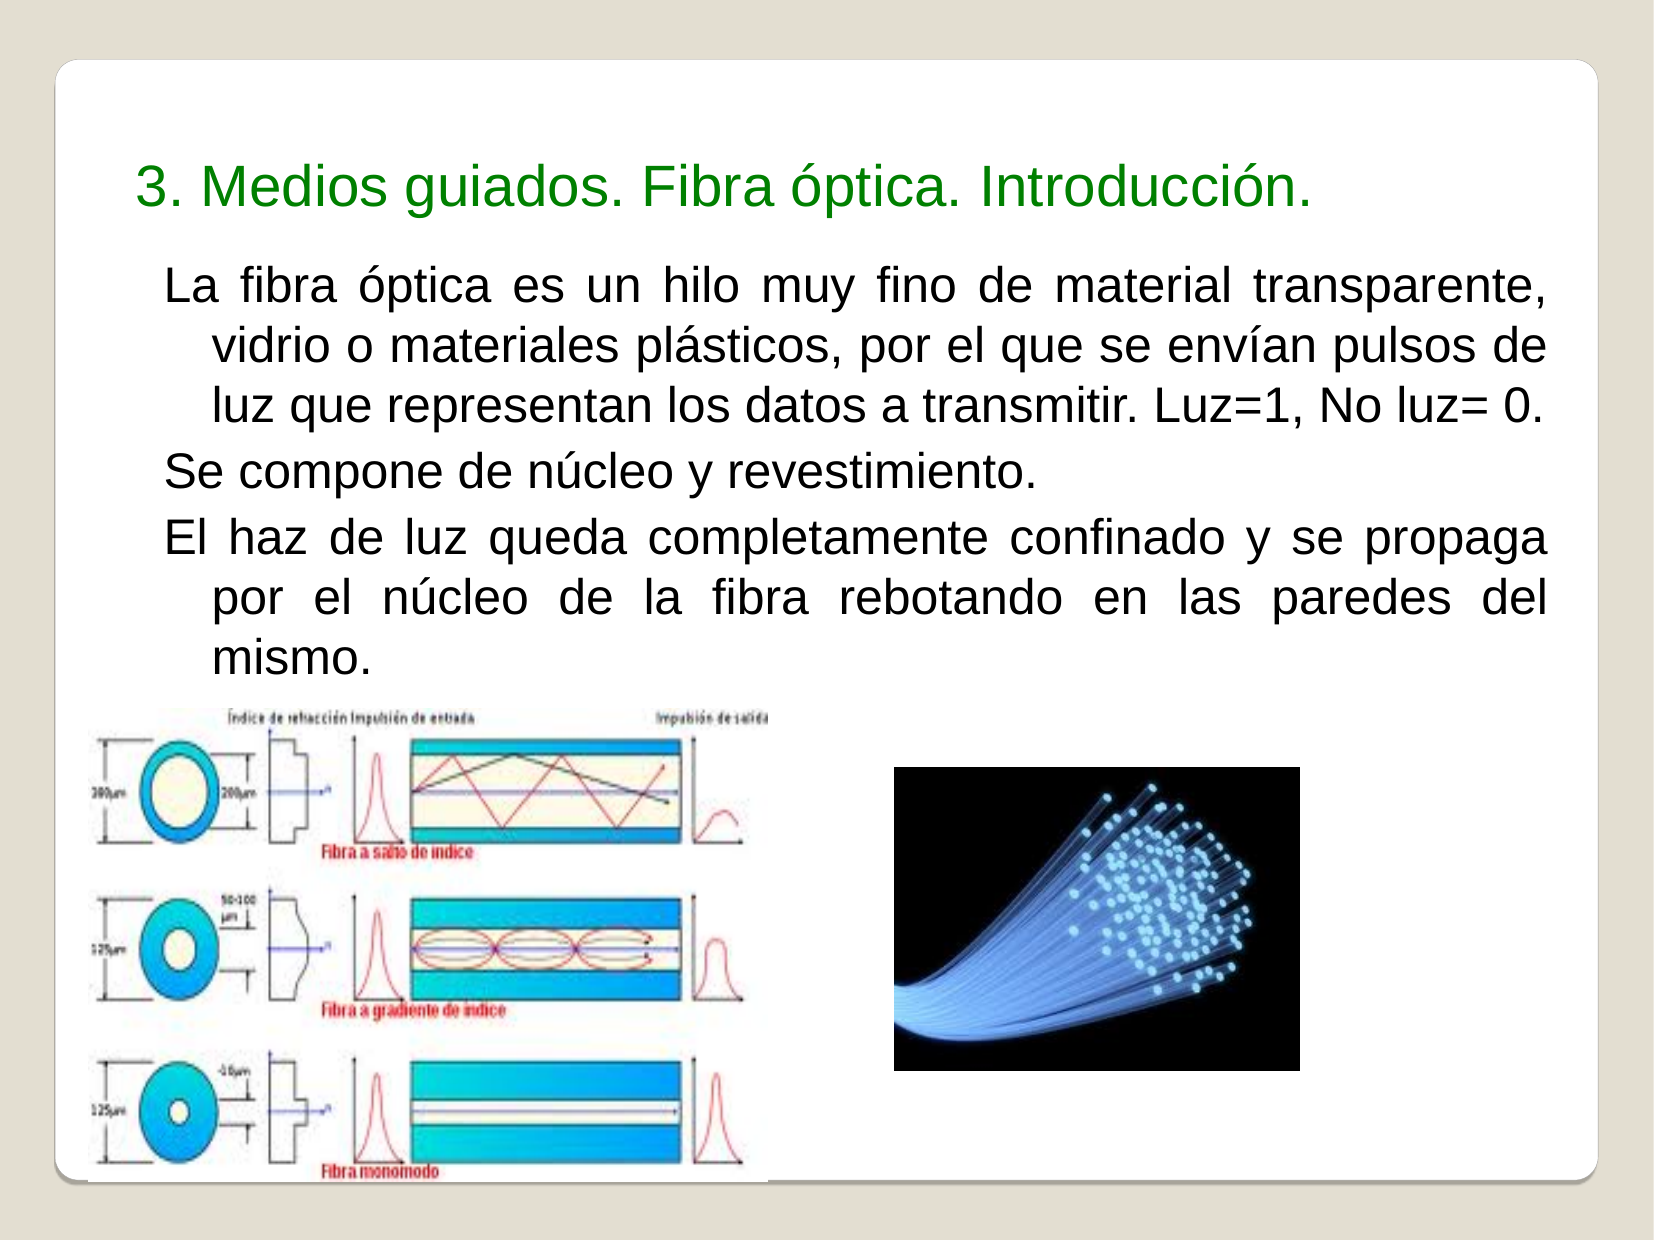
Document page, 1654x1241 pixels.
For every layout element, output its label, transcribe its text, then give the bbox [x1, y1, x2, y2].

text_box 3. Medios guiados. Fibra óptica. Introducción. [118, 147, 1388, 223]
list La fibra óptica es un hilo muy fino de material transparente, vidrio o materiales plásticos, por el que se envían pulsos de luz que representan los datos a transmitir. Luz=1, No luz= 0. Se compone de núcleo y revestimiento. El haz de luz queda completamente confinado y se propaga por el núcleo de la fibra rebotando en las paredes del mismo. [82, 236, 1565, 664]
picture [894, 767, 1300, 1071]
picture [88, 708, 768, 1182]
